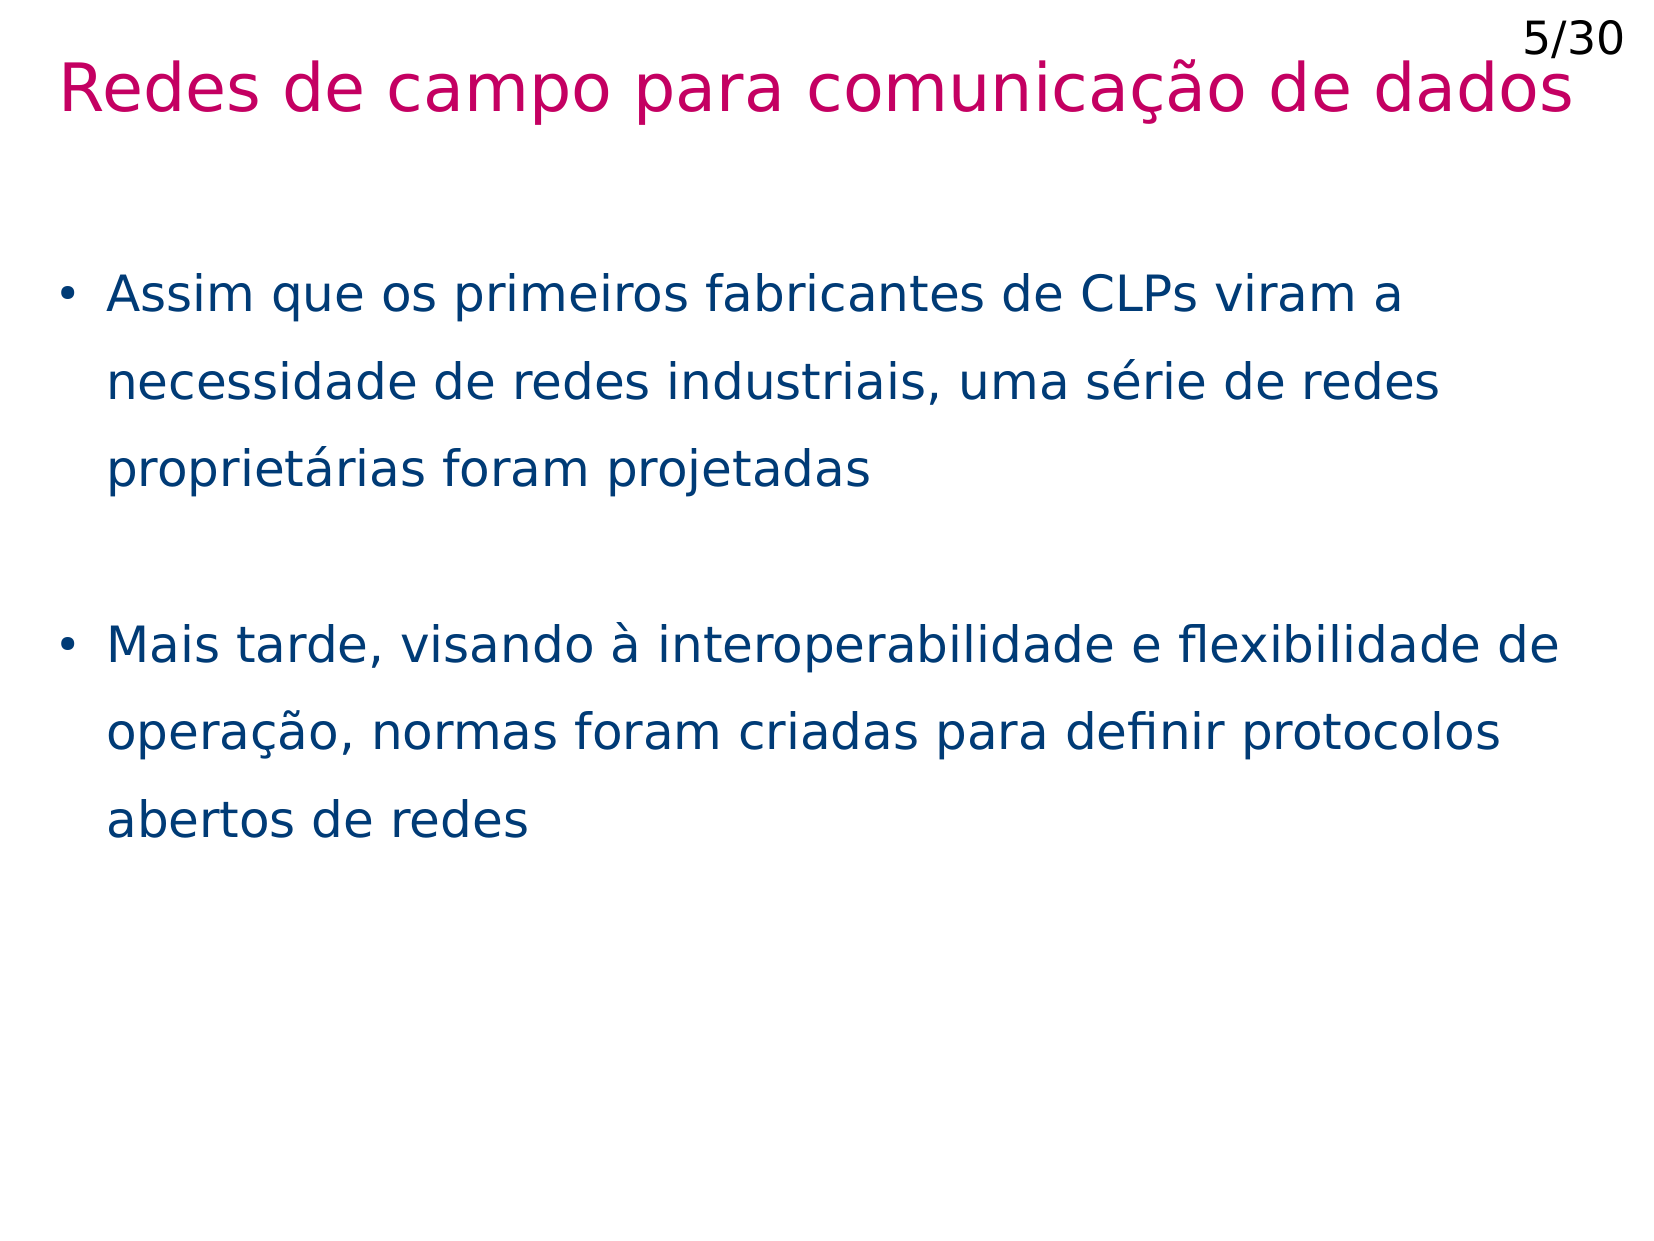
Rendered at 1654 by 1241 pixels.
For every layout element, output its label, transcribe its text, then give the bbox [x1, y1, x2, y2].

title Redes de campo para comunicação de dados [59, 29, 1625, 148]
list Assim que os primeiros fabricantes de CLPs viram a necessidade de redes industriais, uma série de redes proprietárias foram projetadas Mais tarde, visando à interoperabilidade e flexibilidade de operação, normas foram criadas para definir protocolos abertos de redes [59, 236, 1625, 1211]
